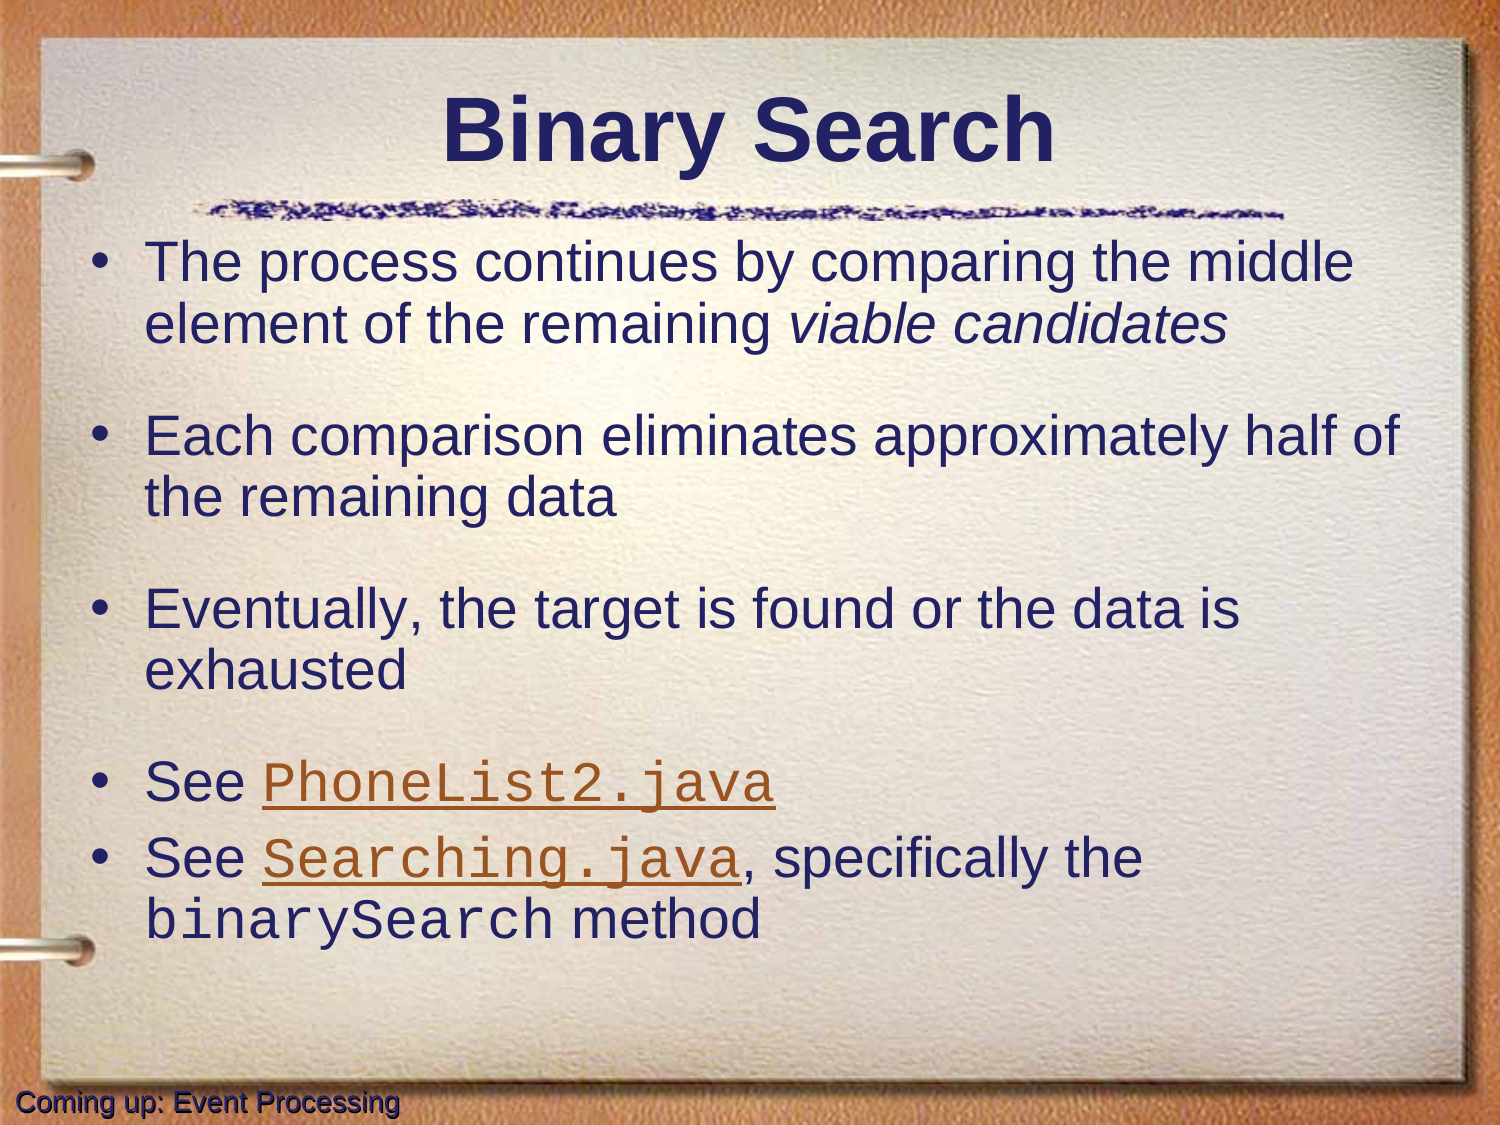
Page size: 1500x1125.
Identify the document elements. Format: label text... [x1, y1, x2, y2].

title Binary Search [112, 74, 1388, 188]
list The process continues by comparing the middle element of the remaining viable candidates Each comparison eliminates approximately half of the remaining data Eventually, the target is found or the data is exhausted See PhoneList2.java See Searching.java, specifically the binarySearch method [75, 224, 1438, 963]
picture [0, 0, 1500, 1125]
text_box Coming up: Event Processing [0, 1074, 738, 1125]
